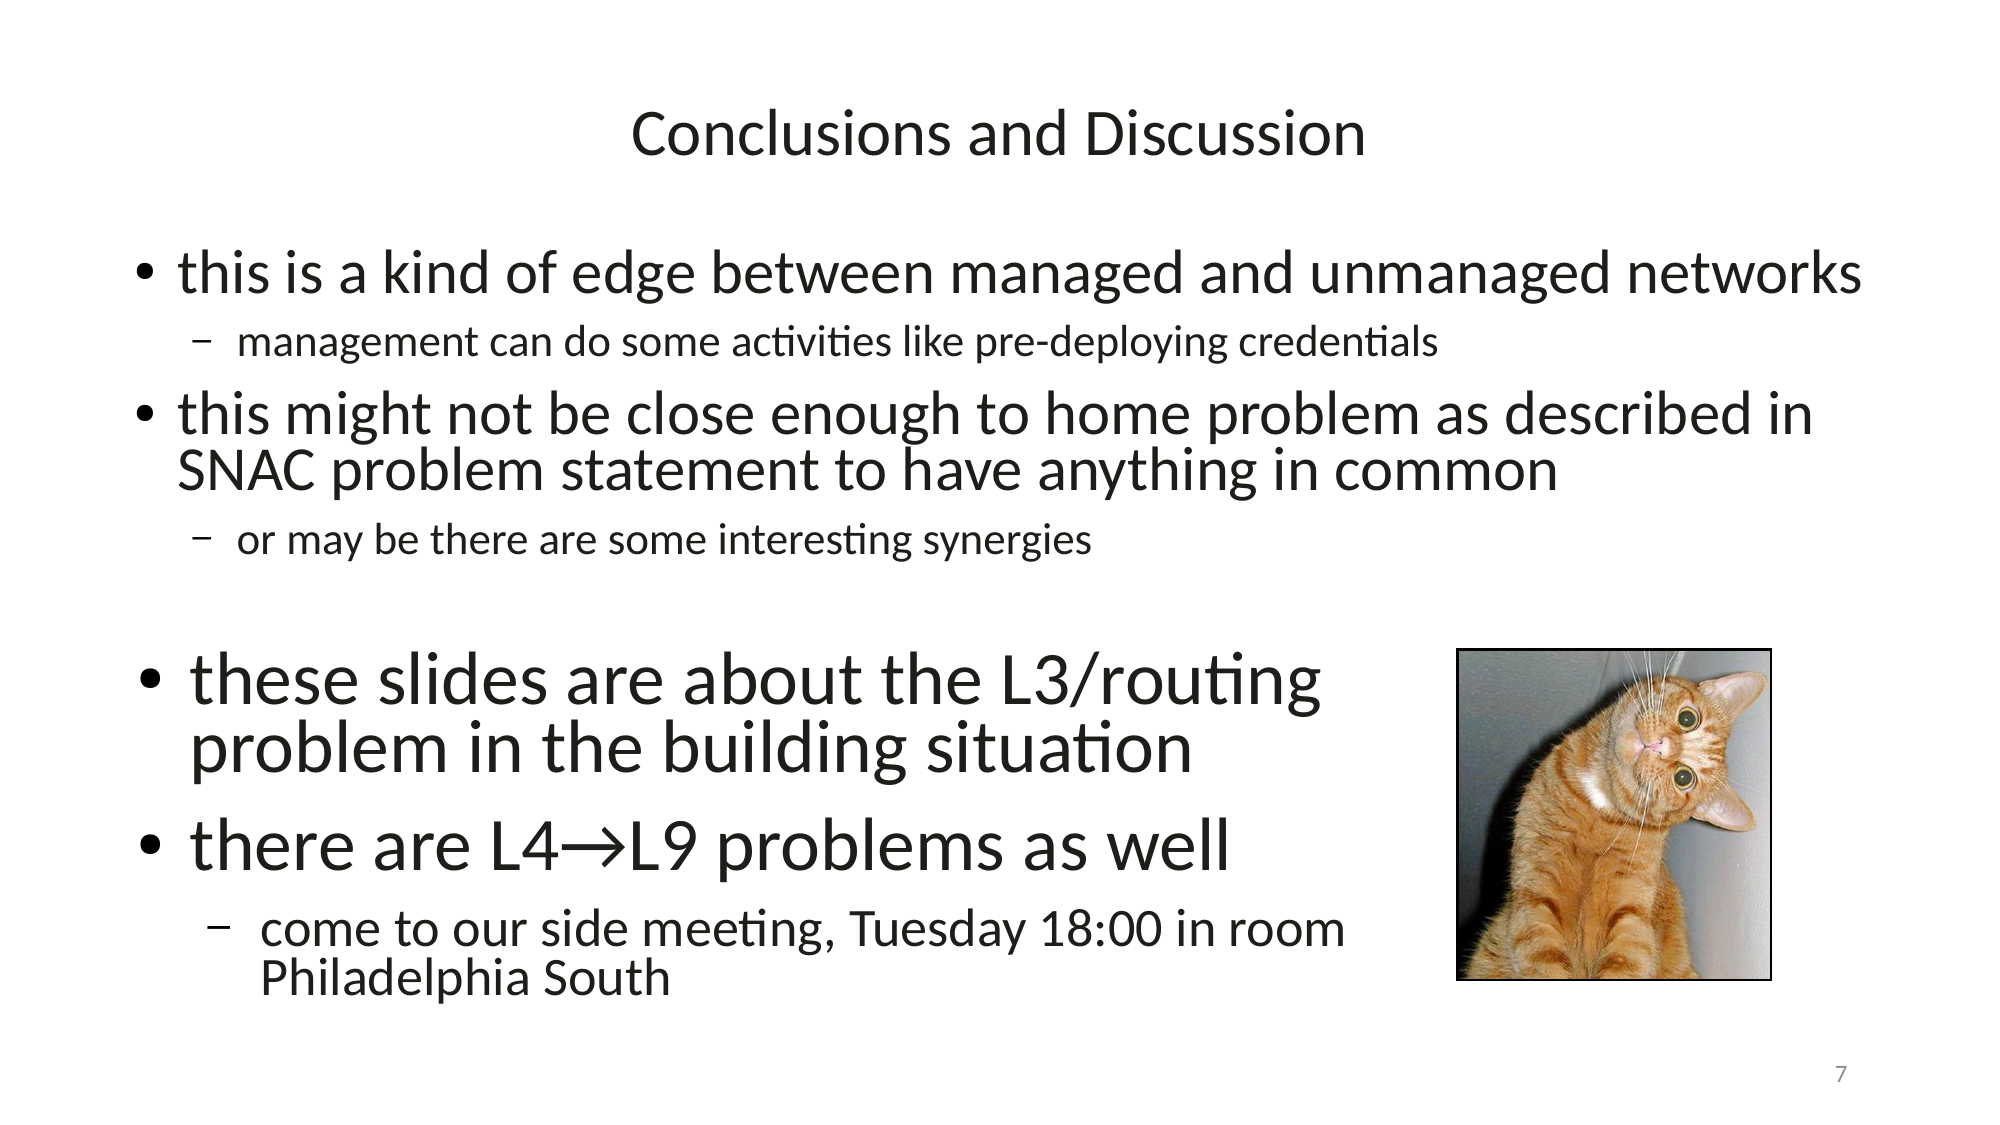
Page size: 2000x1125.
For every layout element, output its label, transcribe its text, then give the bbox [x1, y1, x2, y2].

list these slides are about the L3/routing problem in the building situation there are L4→L9 problems as well come to our side meeting, Tuesday 18:00 in room Philadelphia South [119, 650, 1453, 1017]
title Conclusions and Discussion [99, 44, 1900, 233]
picture [1456, 648, 1772, 981]
list this is a kind of edge between managed and unmanaged networks management can do some activities like pre-deploying credentials this might not be close enough to home problem as described in SNAC problem statement to have anything in common or may be there are some interesting synergies [119, 248, 1880, 616]
